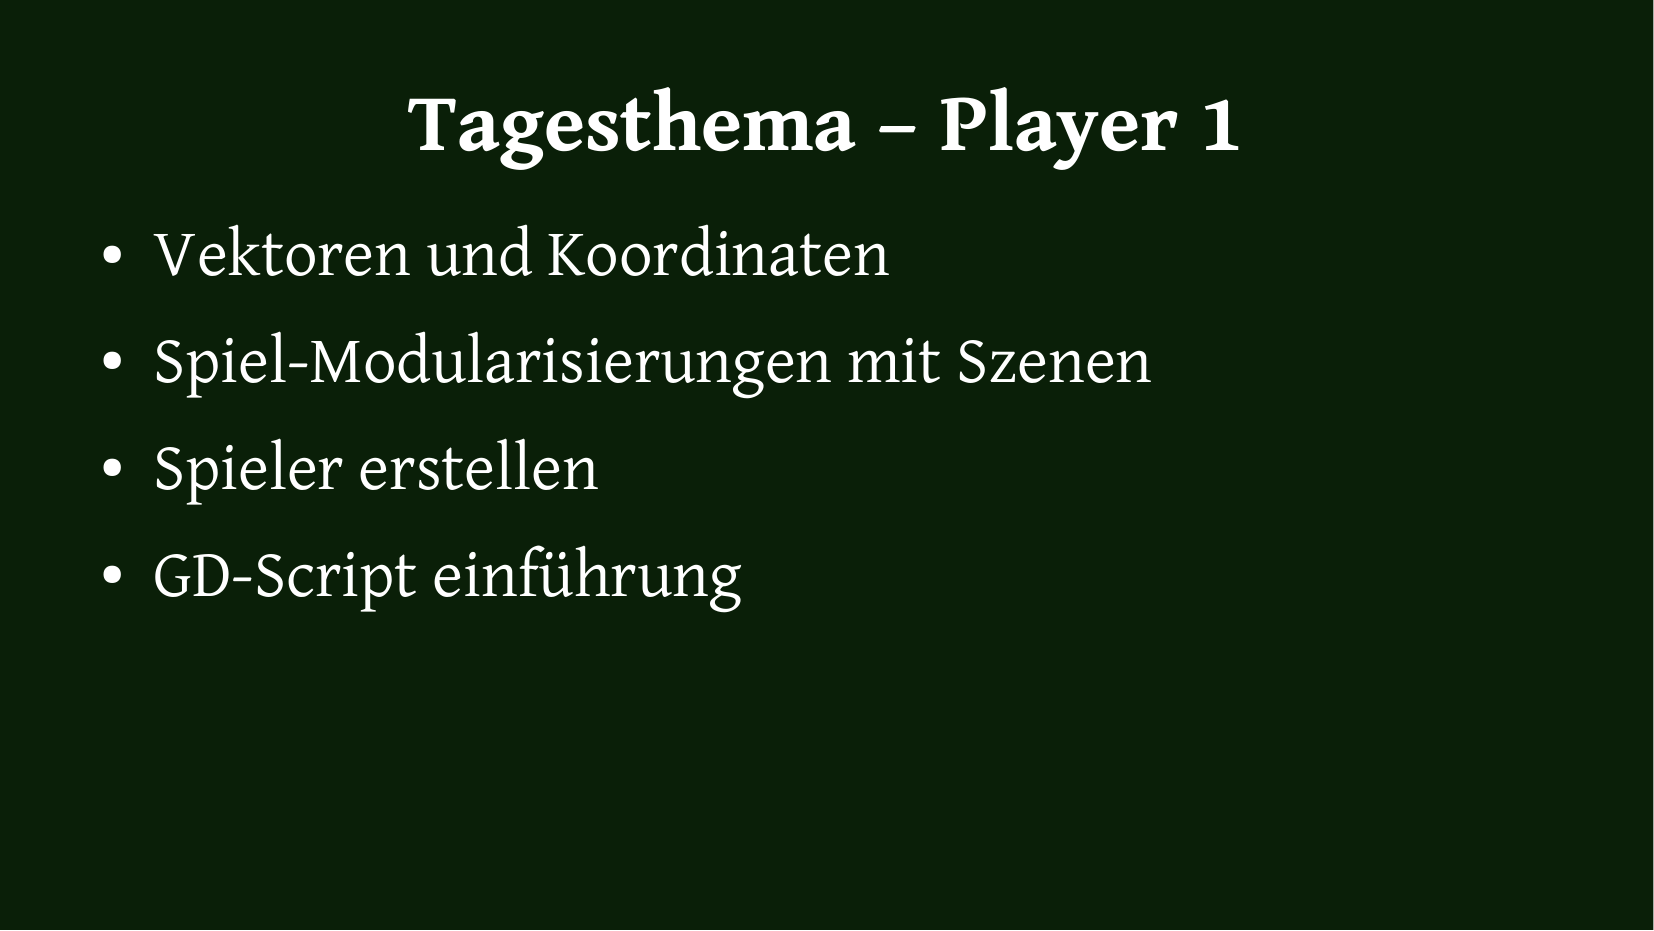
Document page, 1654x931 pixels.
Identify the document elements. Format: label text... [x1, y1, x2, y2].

title Tagesthema – Player 1 [82, 59, 1571, 193]
list Vektoren und Koordinaten Spiel-Modularisierungen mit Szenen Spieler erstellen GD-Script einführung [82, 217, 1571, 827]
